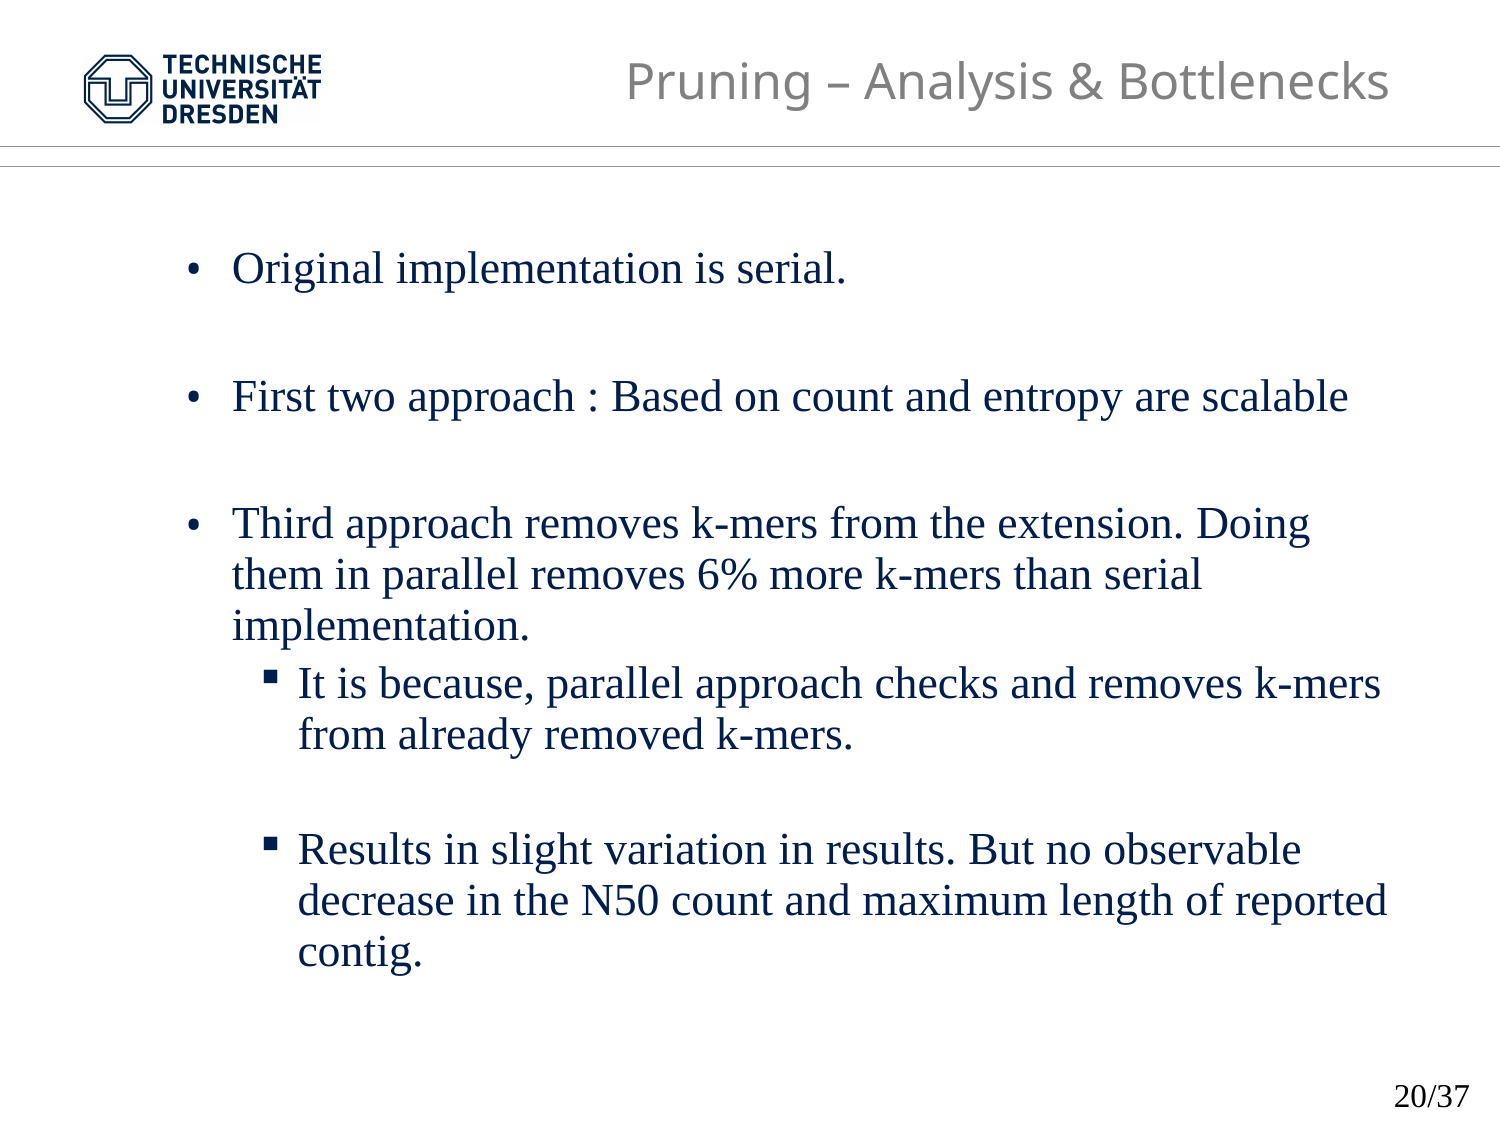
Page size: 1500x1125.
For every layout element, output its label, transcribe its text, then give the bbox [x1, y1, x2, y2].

picture [83, 54, 321, 124]
list Original implementation is serial. First two approach : Based on count and entropy are scalable Third approach removes k-mers from the extension. Doing them in parallel removes 6% more k-mers than serial implementation. It is because, parallel approach checks and removes k-mers from already removed k-mers. Results in slight variation in results. But no observable decrease in the N50 count and maximum length of reported contig. [110, 235, 1411, 1081]
title Pruning – Analysis & Bottlenecks [472, 12, 1392, 148]
